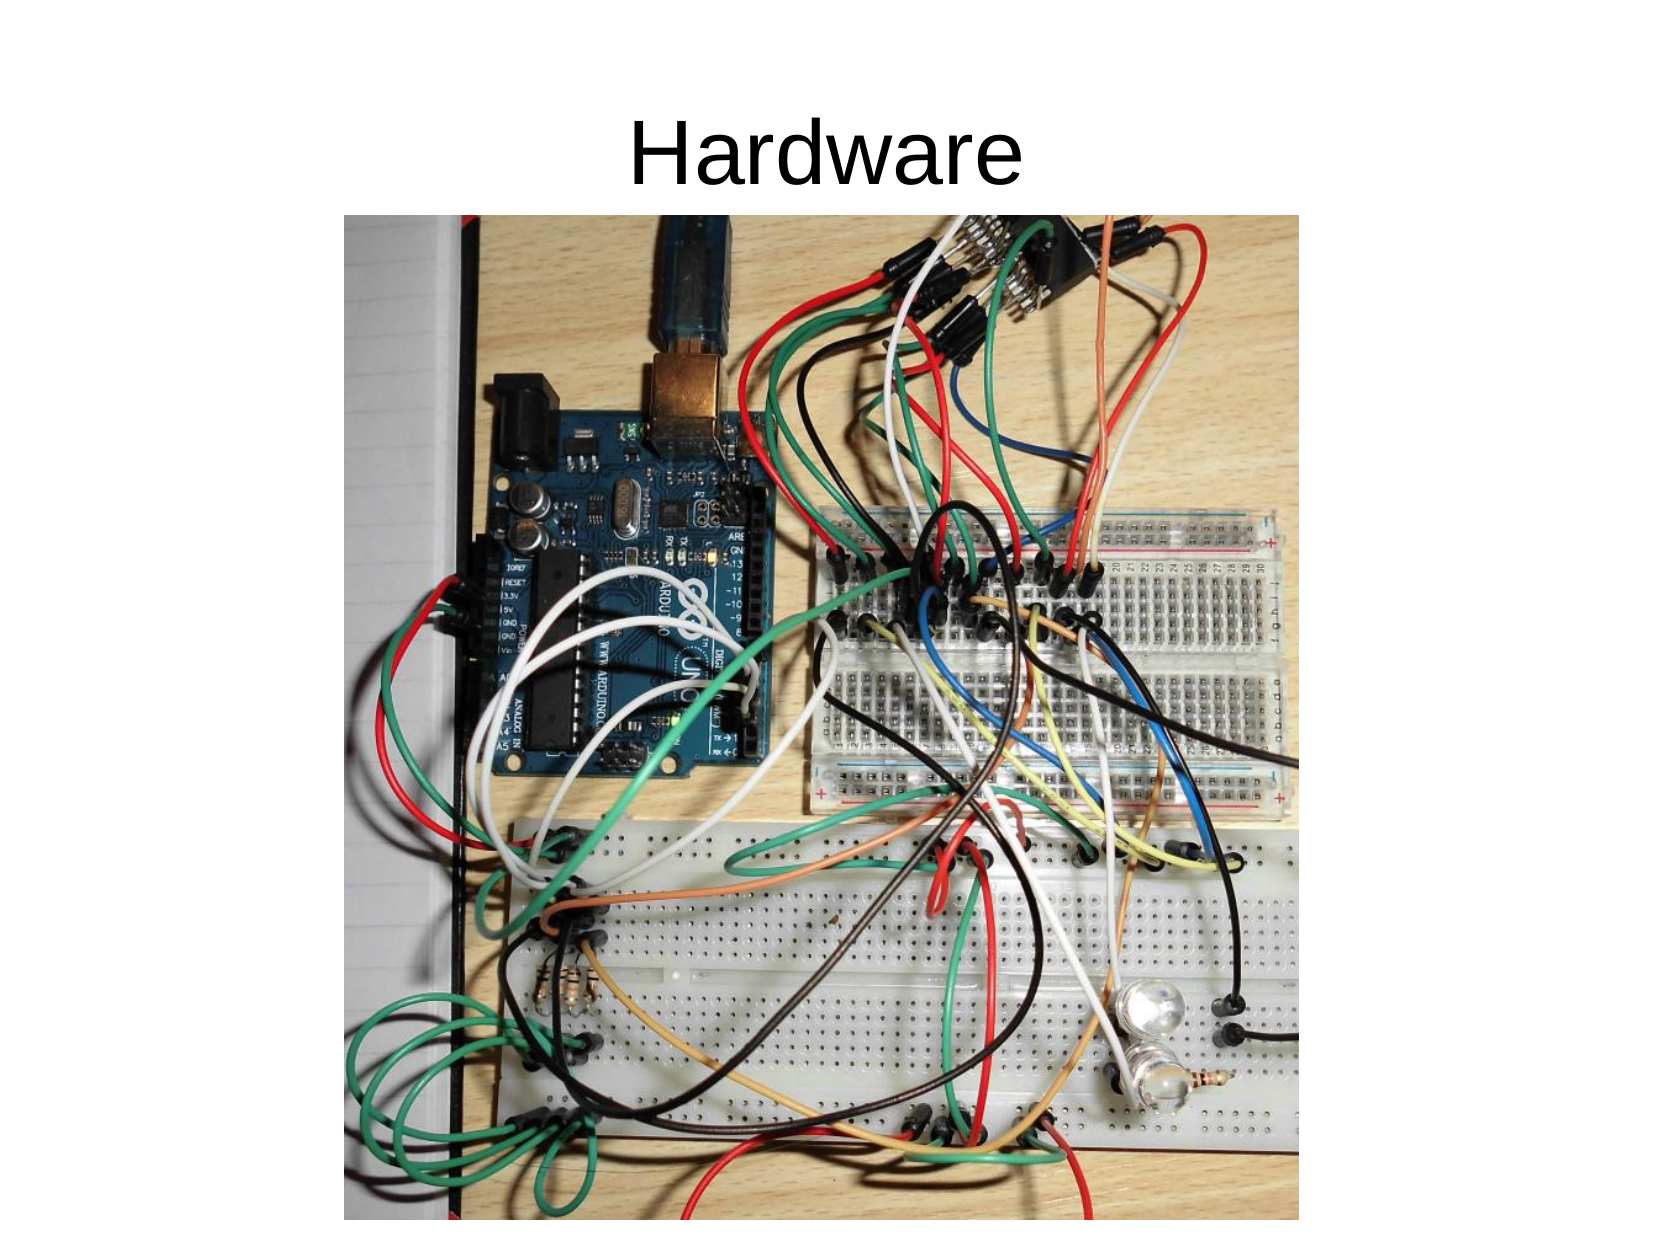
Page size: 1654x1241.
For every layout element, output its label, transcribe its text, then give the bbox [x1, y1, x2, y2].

title Hardware [82, 49, 1571, 257]
picture [344, 215, 1299, 1220]
